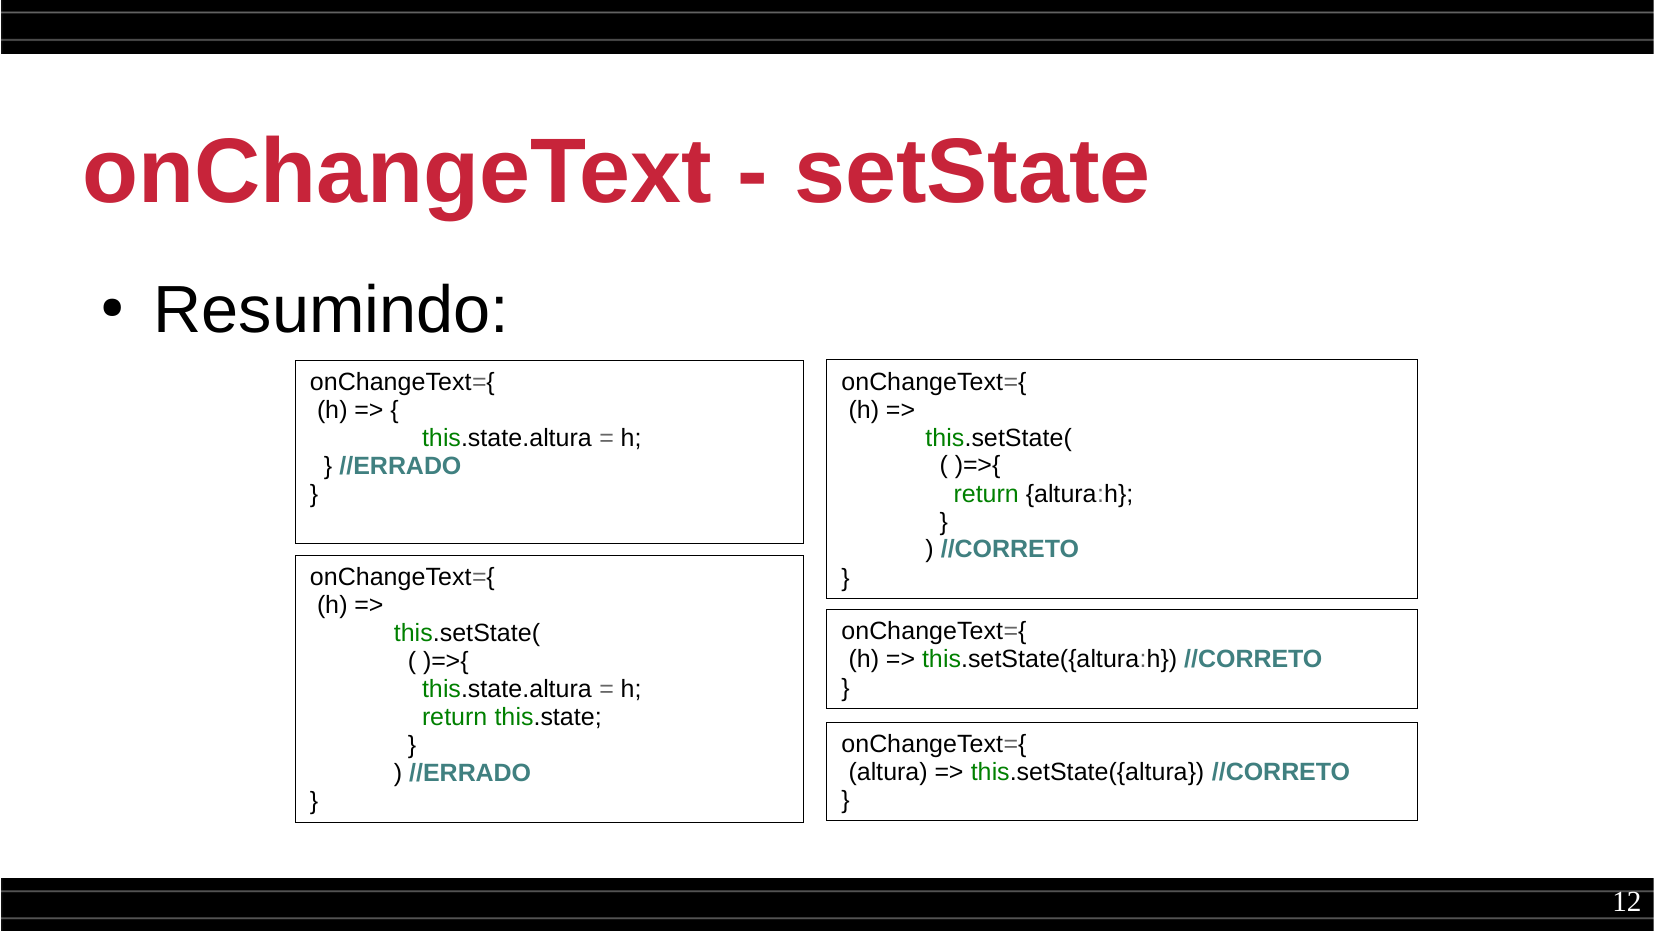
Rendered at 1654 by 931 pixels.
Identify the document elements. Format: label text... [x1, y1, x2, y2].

picture [1, 878, 1654, 931]
text_box onChangeText={ (h) => this.setState({altura:h}) //CORRETO } [826, 609, 1418, 709]
text_box onChangeText={ (h) => this.setState( ( )=>{ this.state.altura = h; return this.state; } ) //ERRADO } [295, 555, 804, 823]
text_box onChangeText={ (h) => { this.state.altura = h; } //ERRADO } [295, 360, 804, 544]
text_box onChangeText={ (altura) => this.setState({altura}) //CORRETO } [826, 722, 1418, 821]
title onChangeText - setState [82, 92, 1571, 249]
picture [1, 0, 1654, 54]
text_box onChangeText={ (h) => this.setState( ( )=>{ return {altura:h}; } ) //CORRETO } [826, 359, 1418, 599]
list Resumindo: [82, 271, 1571, 758]
